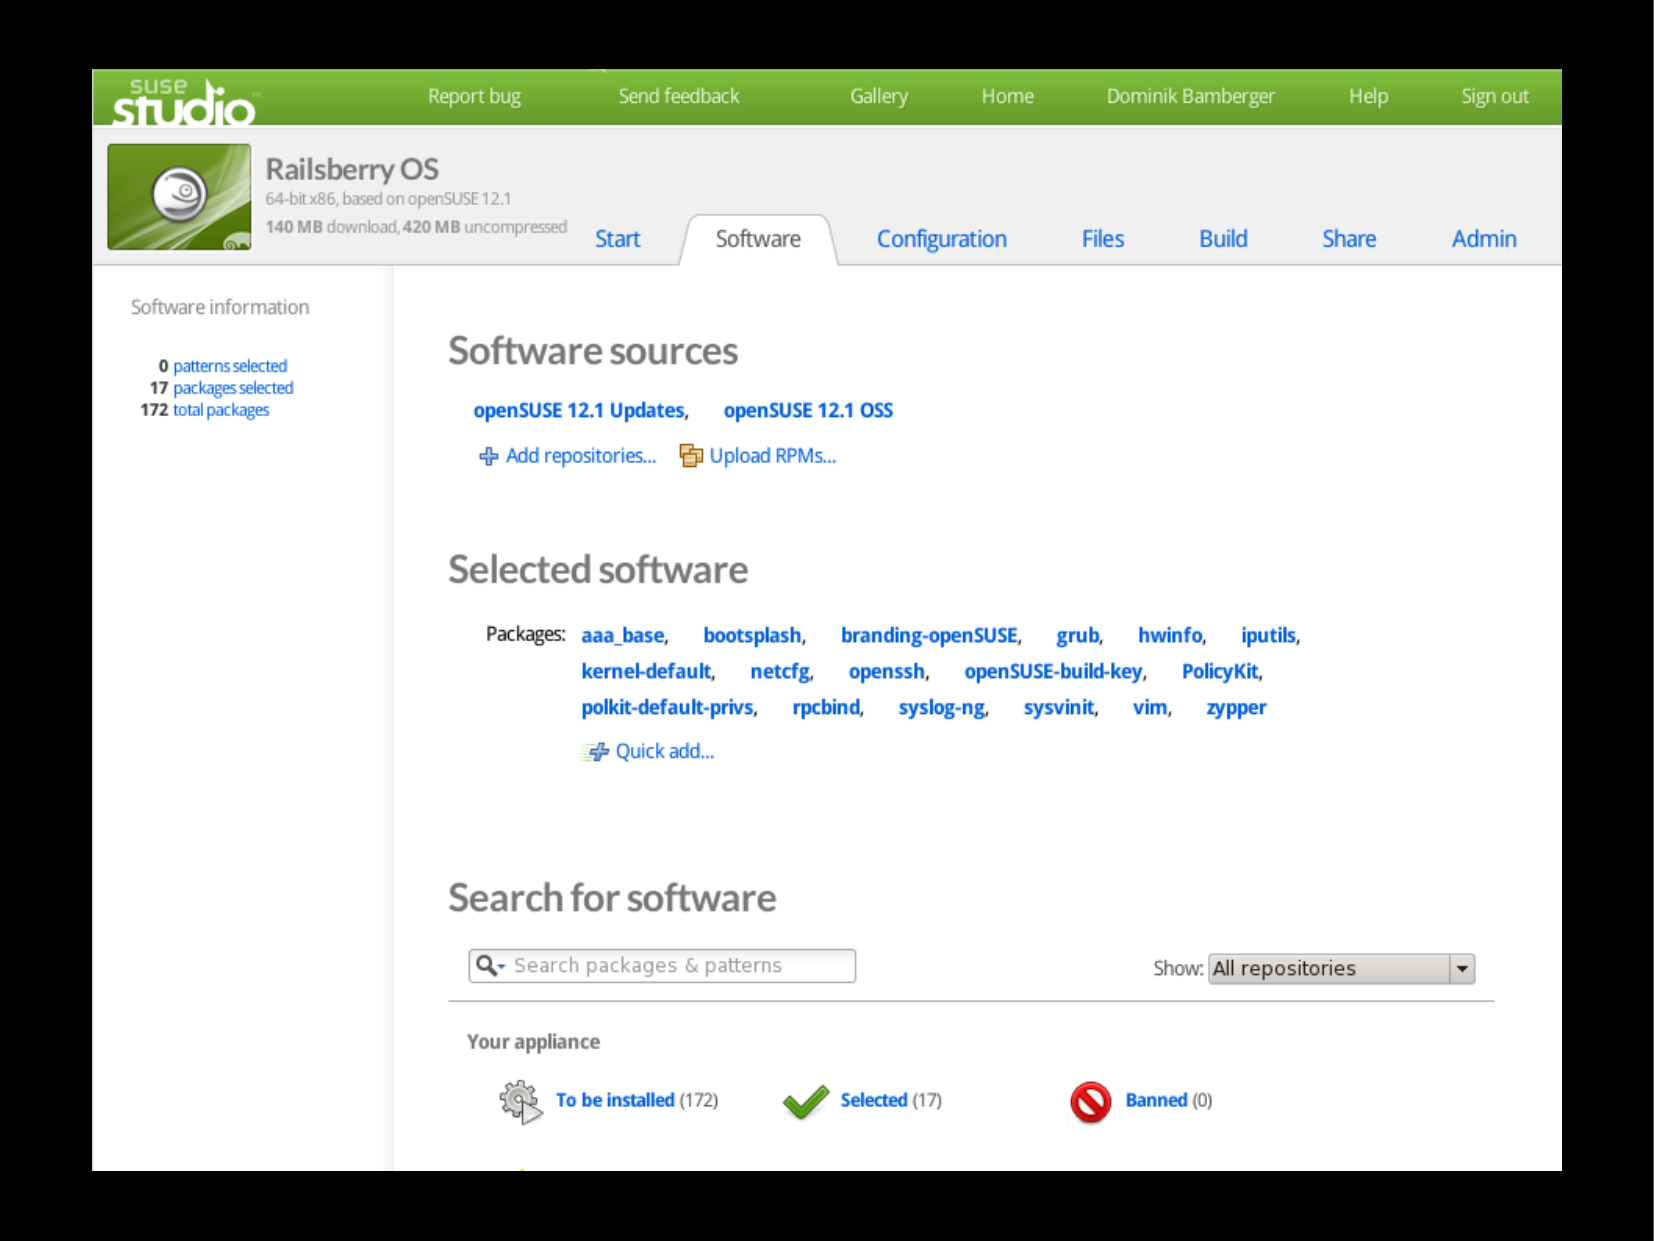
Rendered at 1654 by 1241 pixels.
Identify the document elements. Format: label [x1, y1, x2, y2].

picture [92, 69, 1562, 1171]
